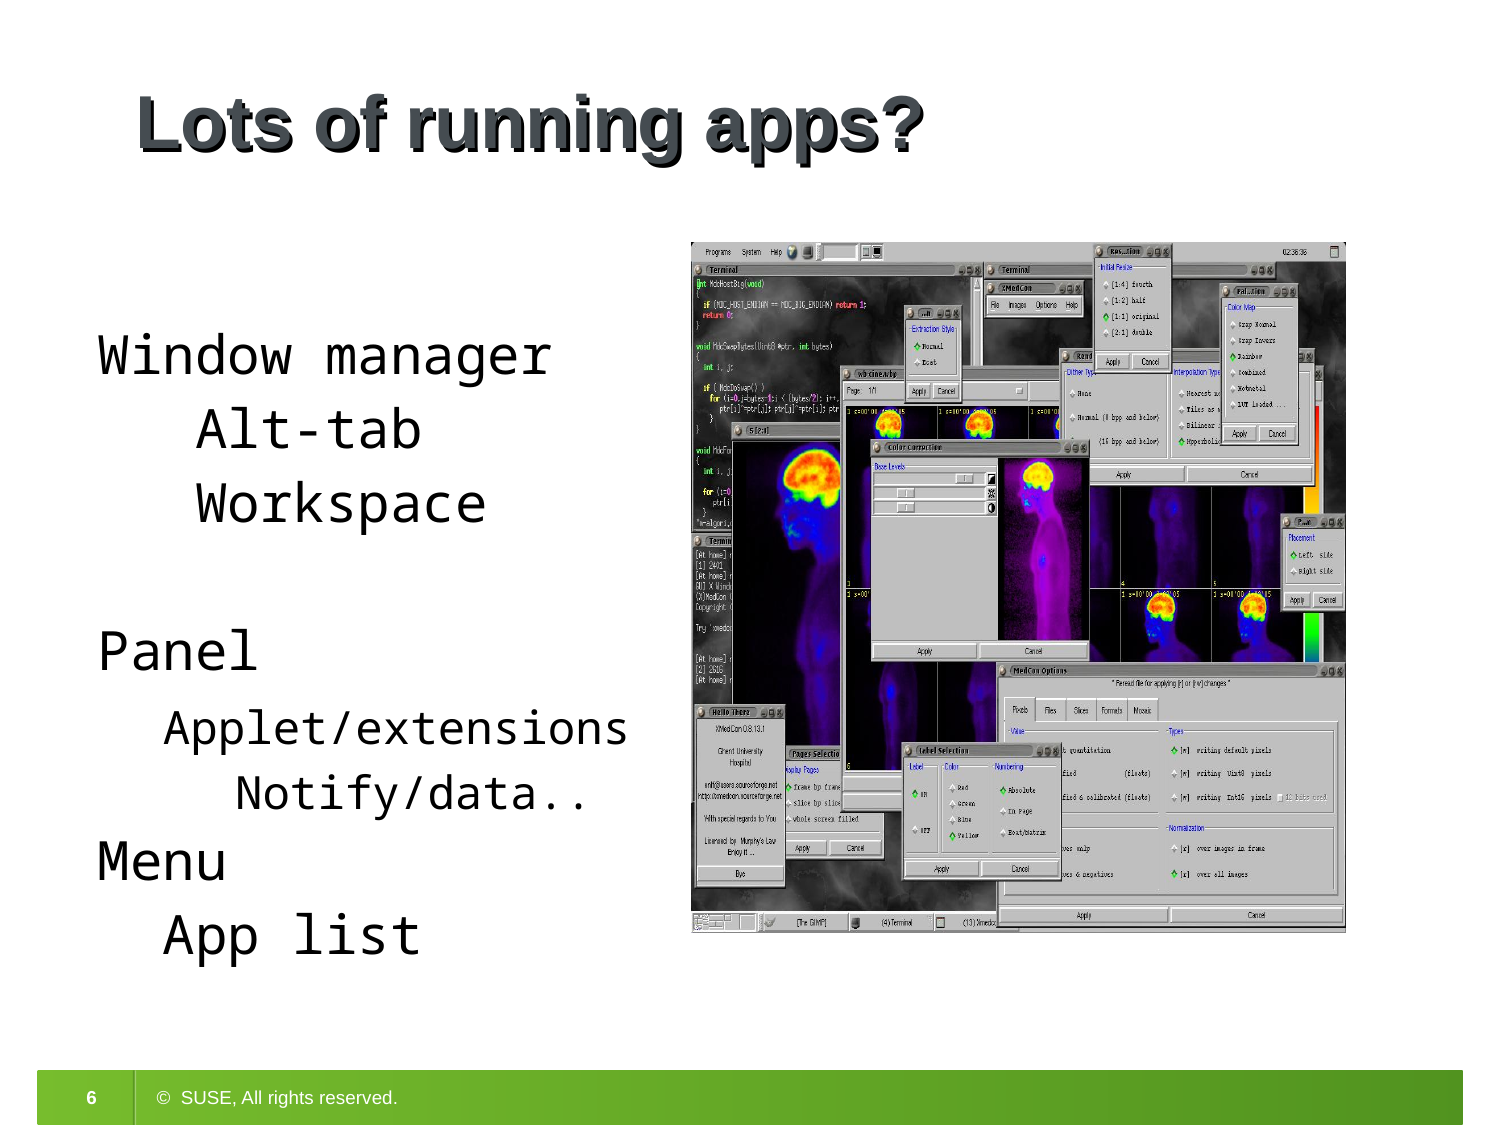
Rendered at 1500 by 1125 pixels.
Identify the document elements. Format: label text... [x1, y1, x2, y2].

title Lots of running apps? [135, 41, 1372, 204]
text_box Window manager Alt-tab Workspace Panel Applet/extensions Notify/data.. Menu App list [83, 251, 646, 933]
picture [691, 242, 1346, 933]
